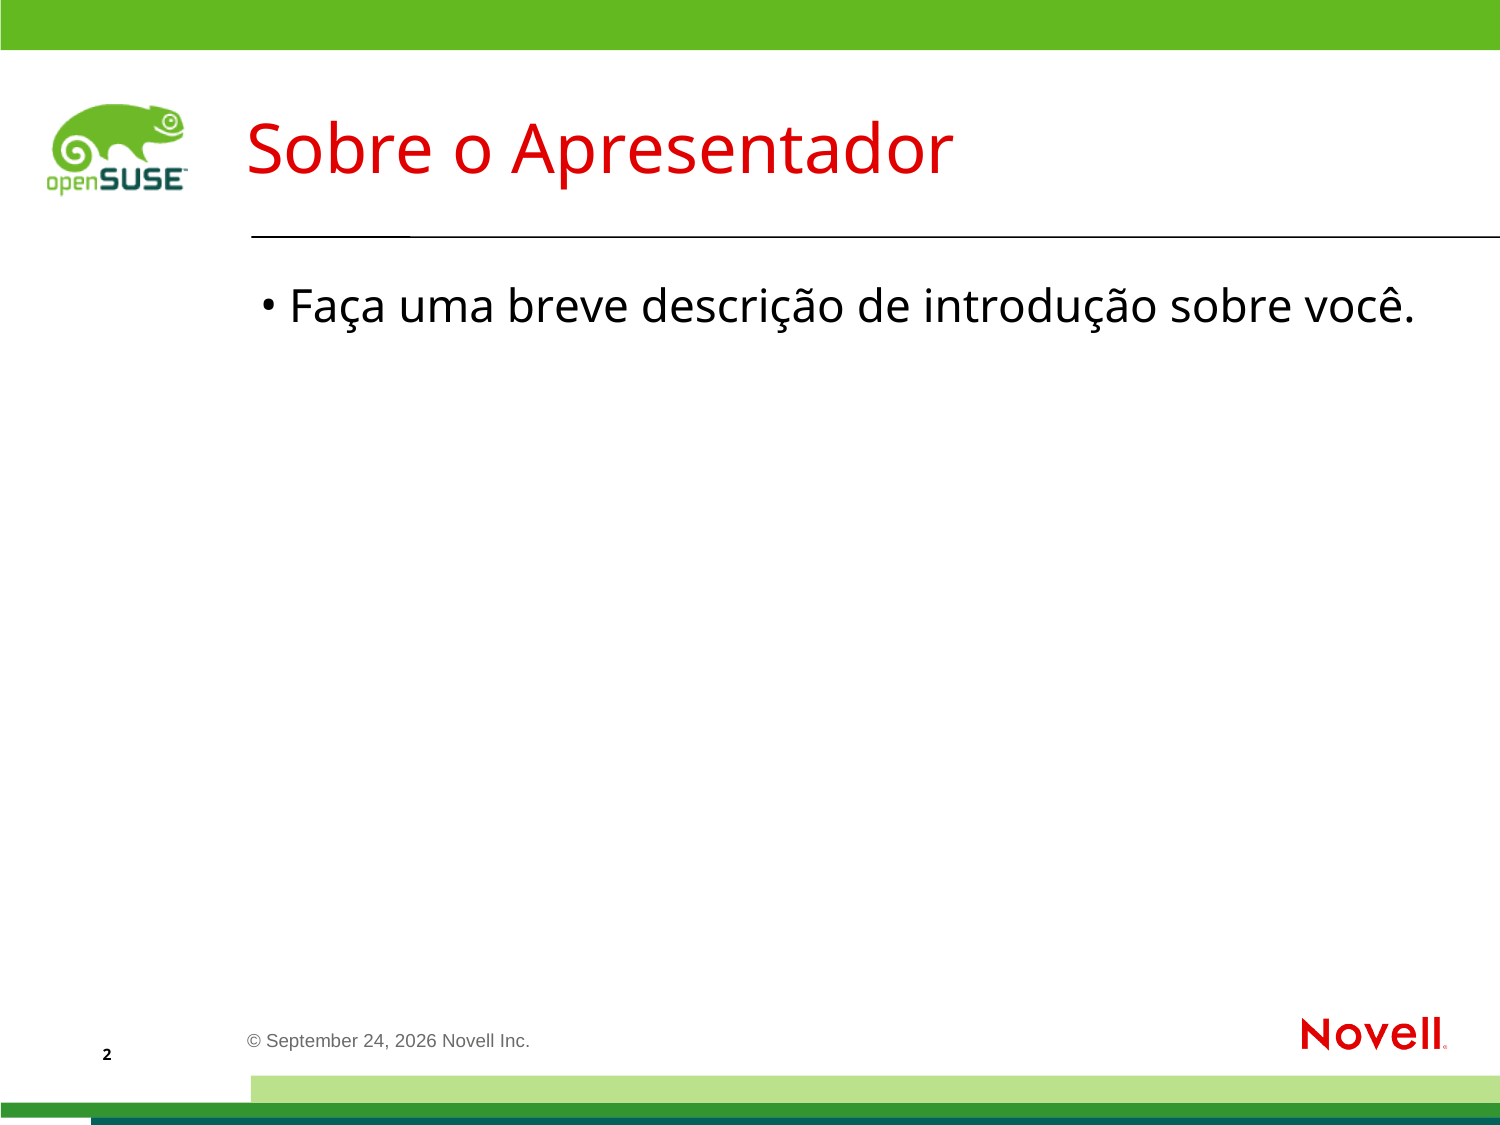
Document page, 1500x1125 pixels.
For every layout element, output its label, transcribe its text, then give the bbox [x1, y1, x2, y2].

picture [1295, 1026, 1453, 1056]
title Sobre o Apresentador [246, 60, 1409, 239]
list Faça uma breve descrição de introdução sobre você. [245, 267, 1458, 1026]
picture [47, 104, 188, 197]
